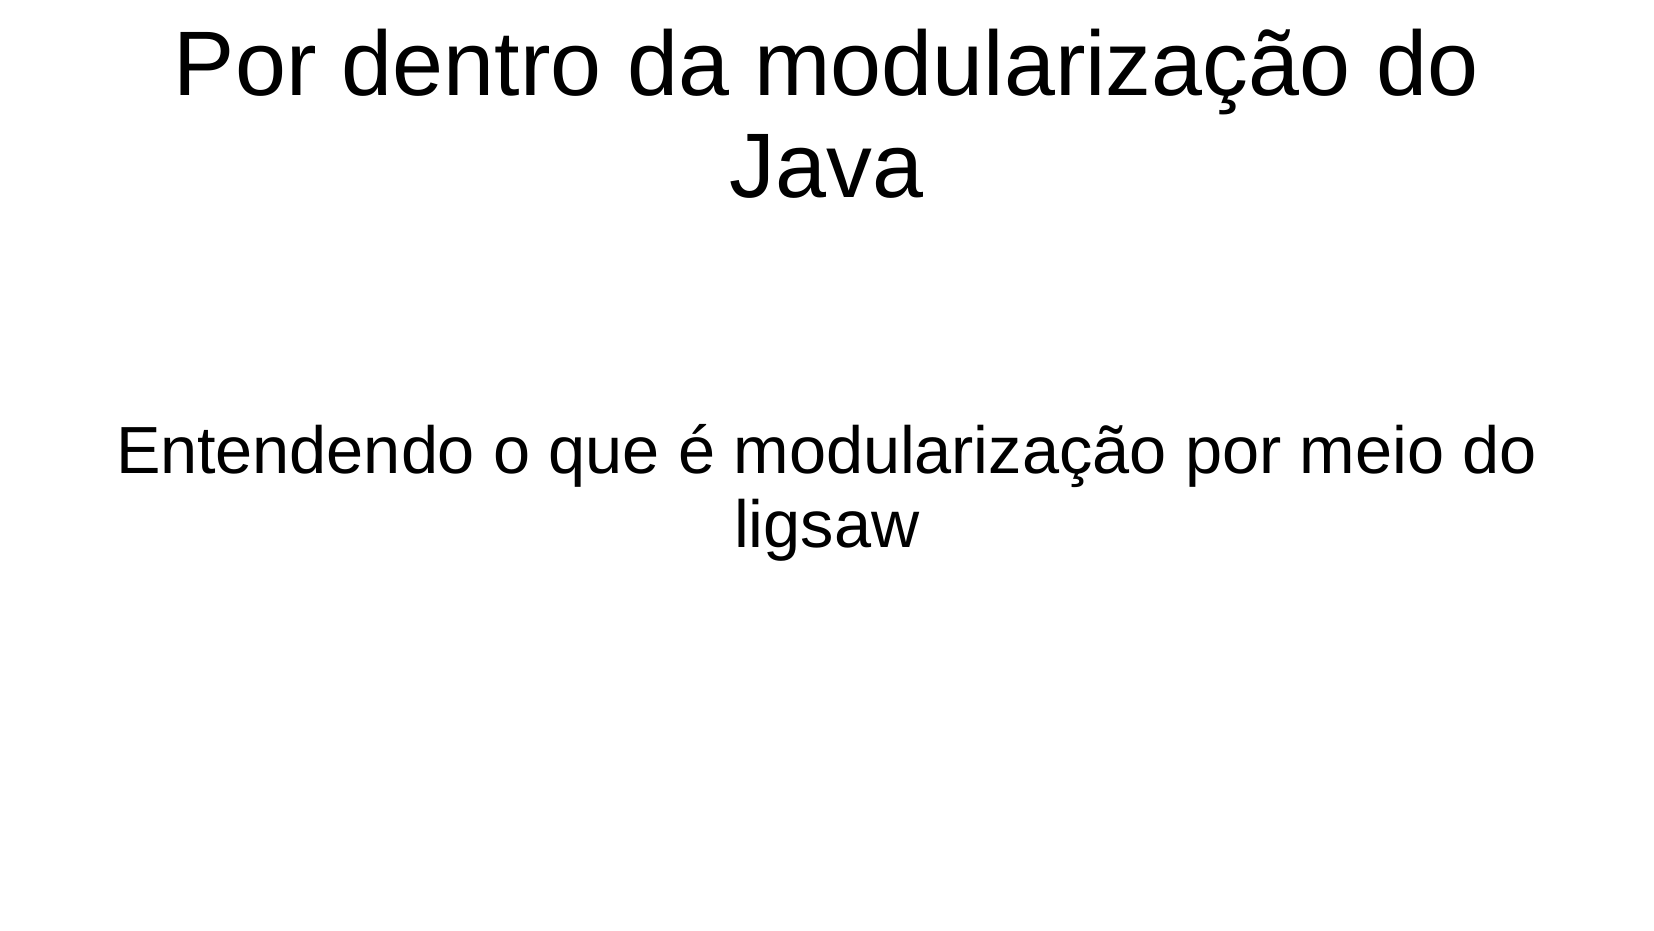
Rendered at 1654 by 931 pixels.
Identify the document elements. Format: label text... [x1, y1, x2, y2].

subtitle Entendendo o que é modularização por meio do ligsaw [82, 217, 1571, 758]
title Por dentro da modularização do Java [82, 12, 1571, 217]
